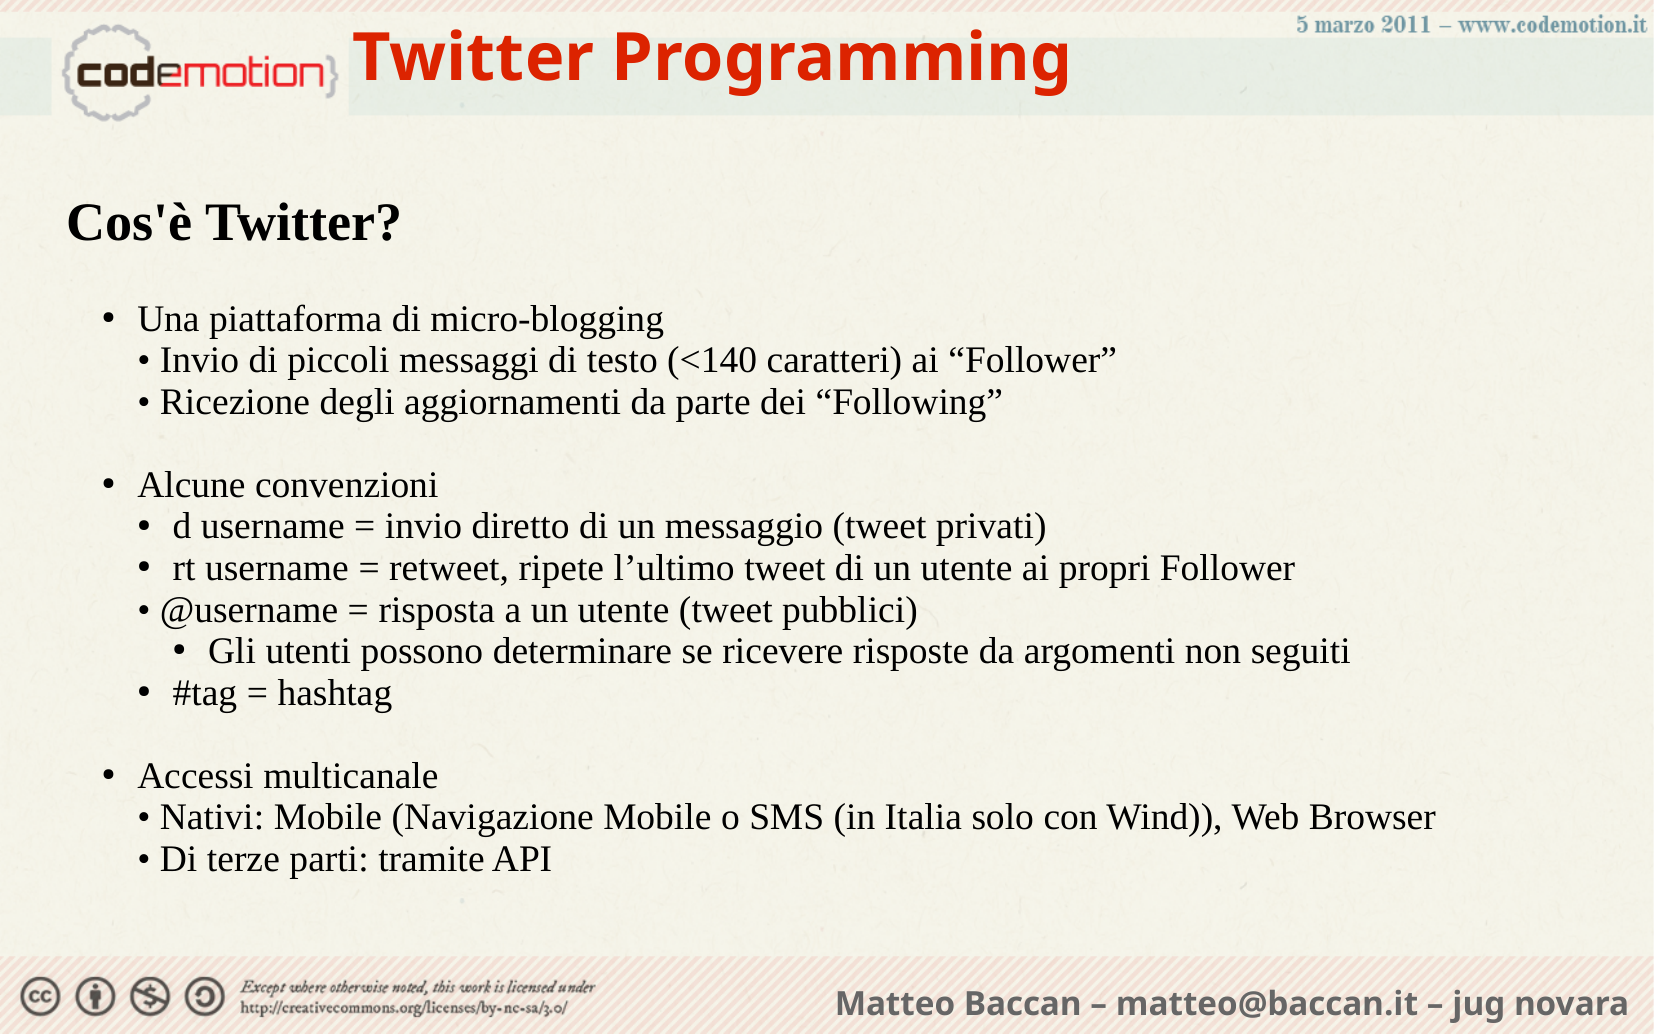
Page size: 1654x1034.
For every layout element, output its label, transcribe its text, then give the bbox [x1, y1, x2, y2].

picture [0, 0, 1654, 1034]
title Twitter Programming [352, 5, 1609, 103]
text_box Cos'è Twitter? Una piattaforma di micro-blogging • Invio di piccoli messaggi di testo (<140 caratteri) ai “Follower” • Ricezione degli aggiornamenti da parte dei “Following” Alcune convenzioni d username = invio diretto di un messaggio (tweet privati) rt username = retweet, ripete l’ultimo tweet di un utente ai propri Follower • @username = risposta a un utente (tweet pubblici) Gli utenti possono determinare se ricevere risposte da argomenti non seguiti #tag = hashtag Accessi multicanale • Nativi: Mobile (Navigazione Mobile o SMS (in Italia solo con Wind)), Web Browser • Di terze parti: tramite API [51, 184, 1463, 903]
